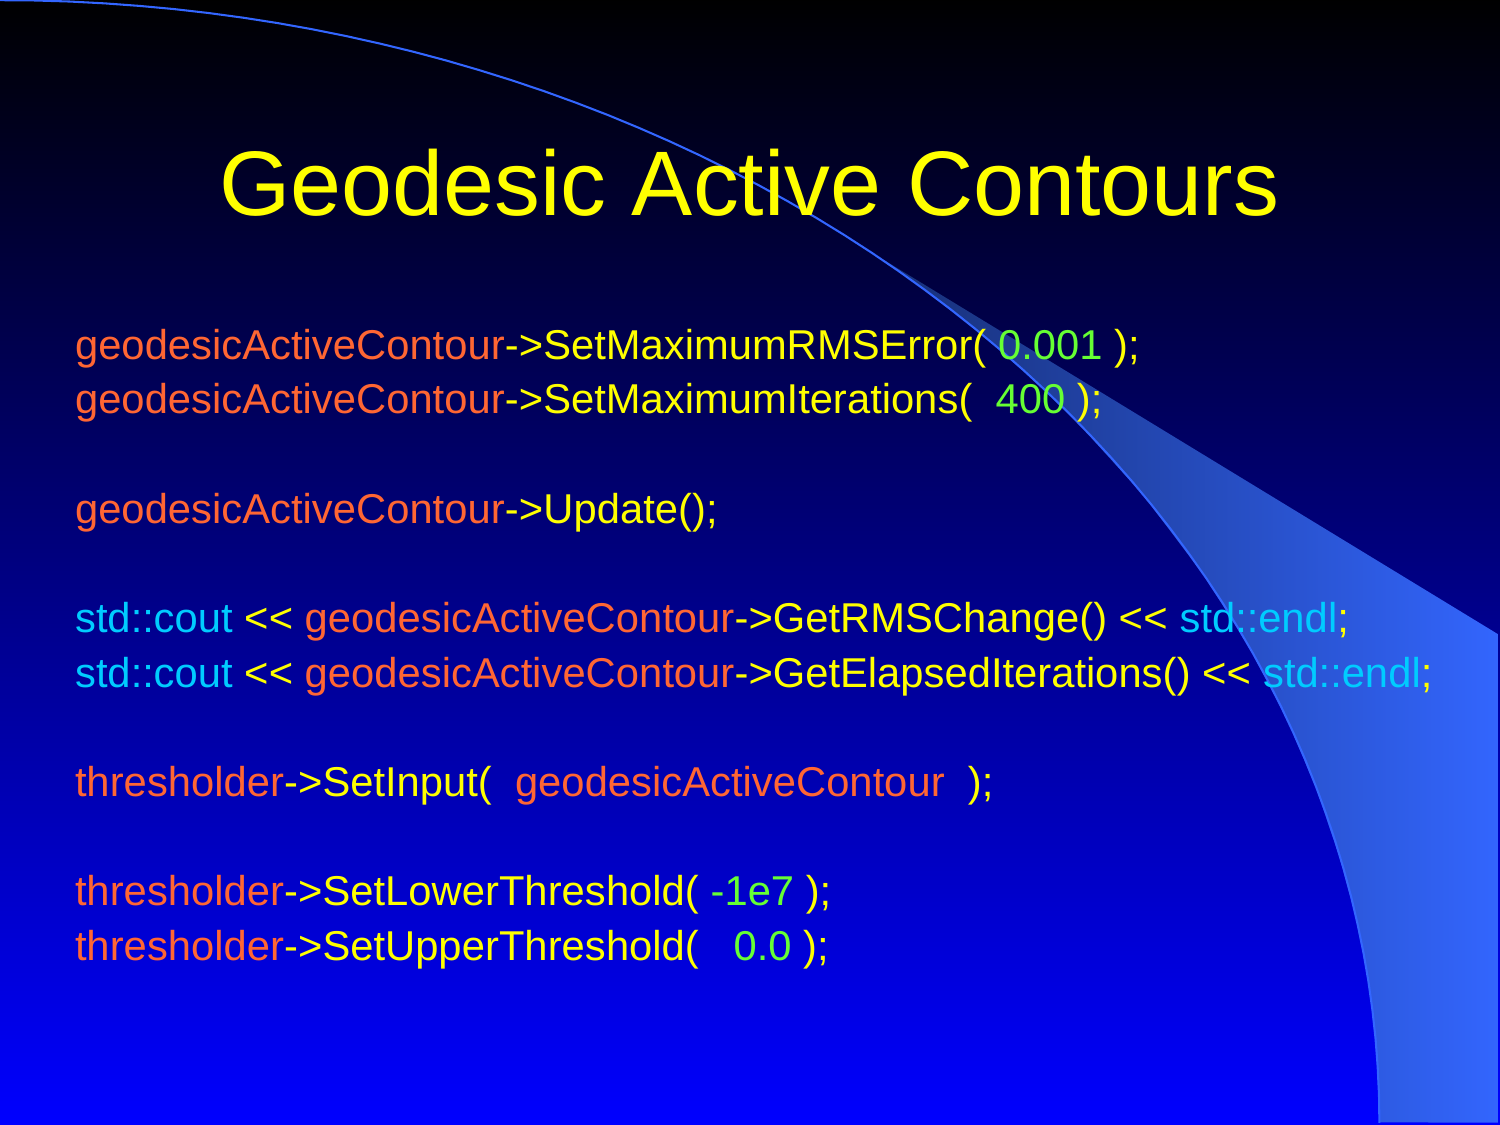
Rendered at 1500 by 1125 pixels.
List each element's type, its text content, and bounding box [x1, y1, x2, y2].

title Geodesic Active Contours [112, 72, 1388, 300]
text_box geodesicActiveContour->SetMaximumRMSError( 0.001 ); geodesicActiveContour->SetMaximumIterations( 400 ); geodesicActiveContour->Update(); std::cout << geodesicActiveContour->GetRMSChange() << std::endl; std::cout << geodesicActiveContour->GetElapsedIterations() << std::endl; thresholder->SetInput( geodesicActiveContour ); thresholder->SetLowerThreshold( -1e7 ); thresholder->SetUpperThreshold( 0.0 ); [74, 324, 1476, 970]
